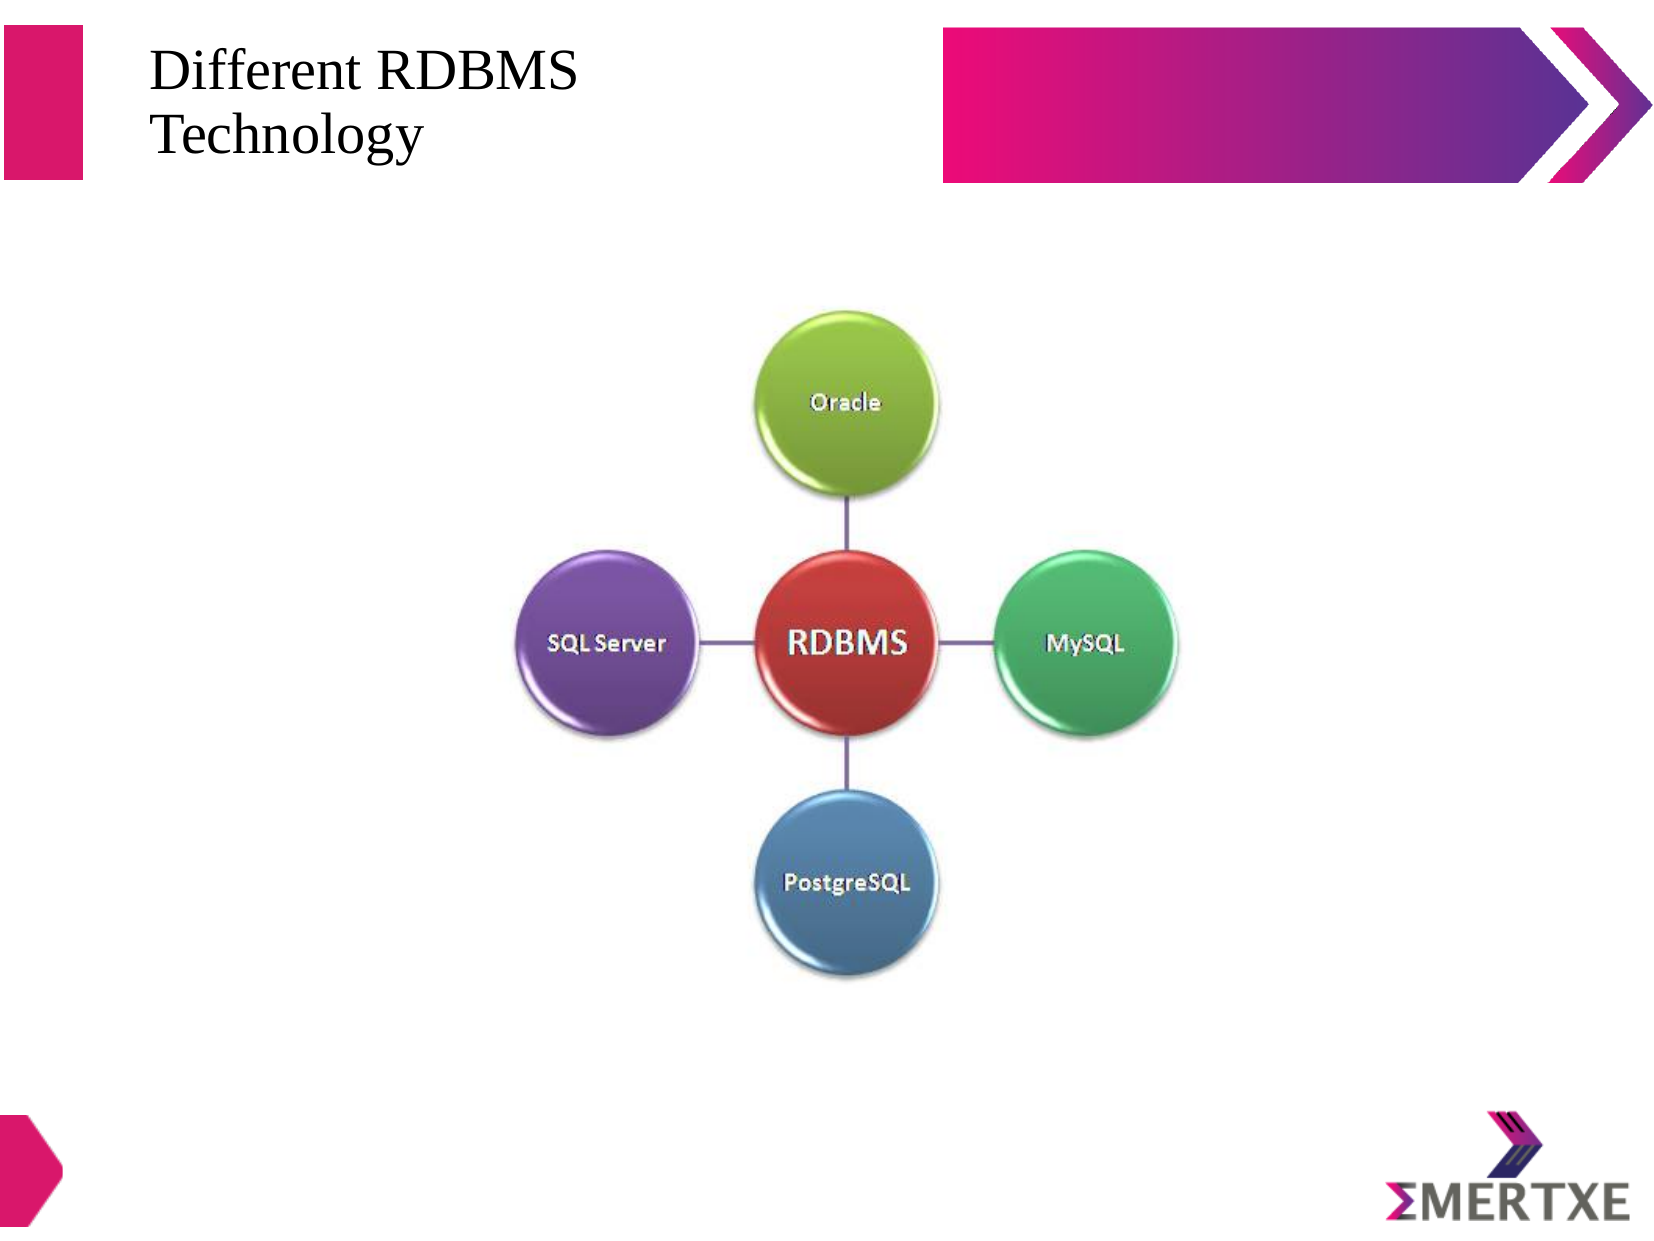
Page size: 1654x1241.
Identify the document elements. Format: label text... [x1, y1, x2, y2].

picture [1385, 1107, 1631, 1221]
picture [171, 267, 1509, 988]
picture [943, 27, 1653, 183]
text_box Different RDBMS Technology [135, 30, 796, 175]
